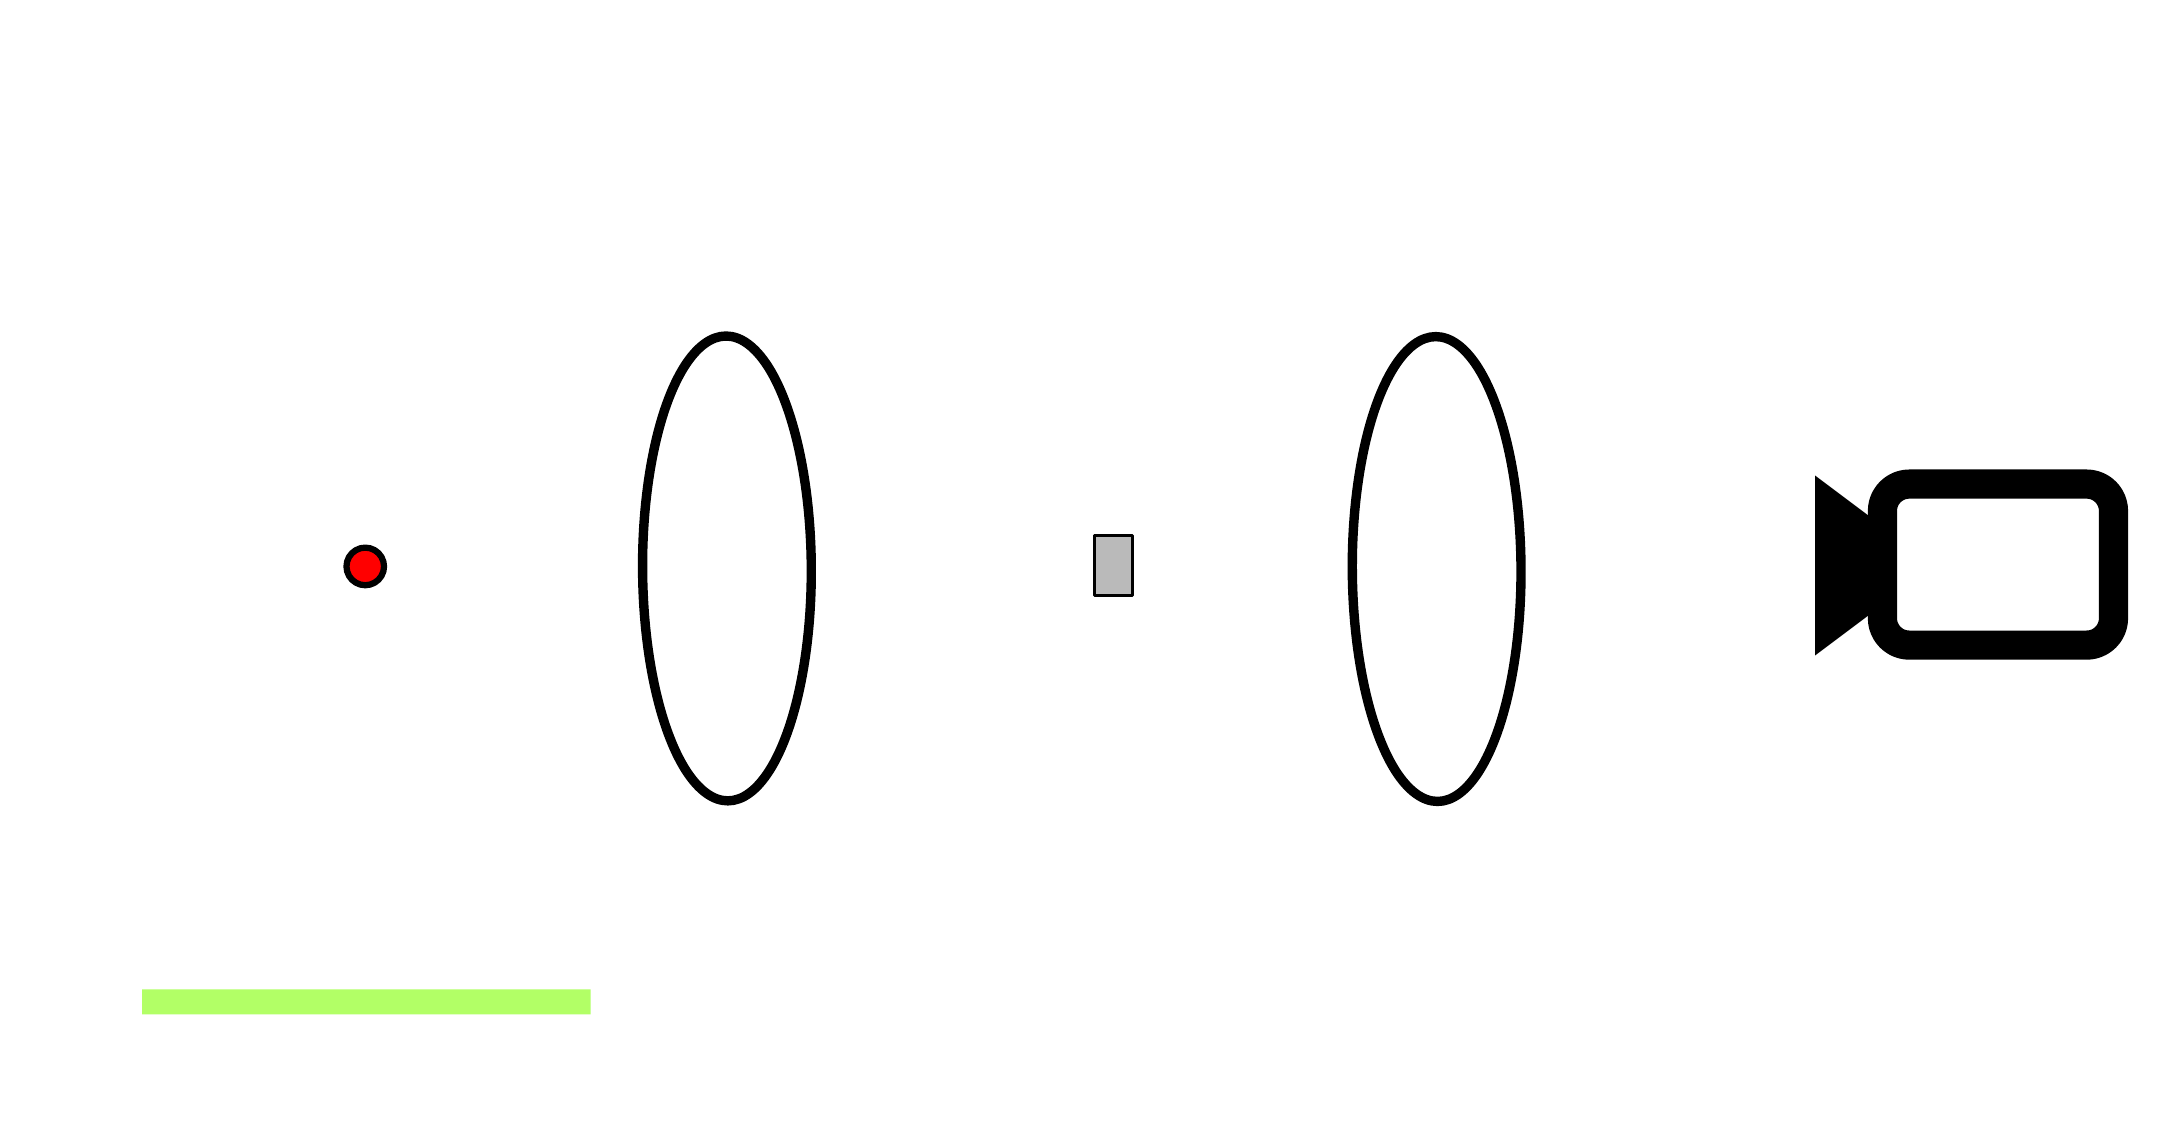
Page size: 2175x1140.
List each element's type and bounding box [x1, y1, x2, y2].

text_box [1094, 535, 1133, 596]
text_box [642, 336, 812, 801]
text_box [1882, 484, 2114, 646]
text_box [346, 547, 385, 586]
text_box [1352, 336, 1522, 802]
text_box [1815, 475, 1876, 656]
